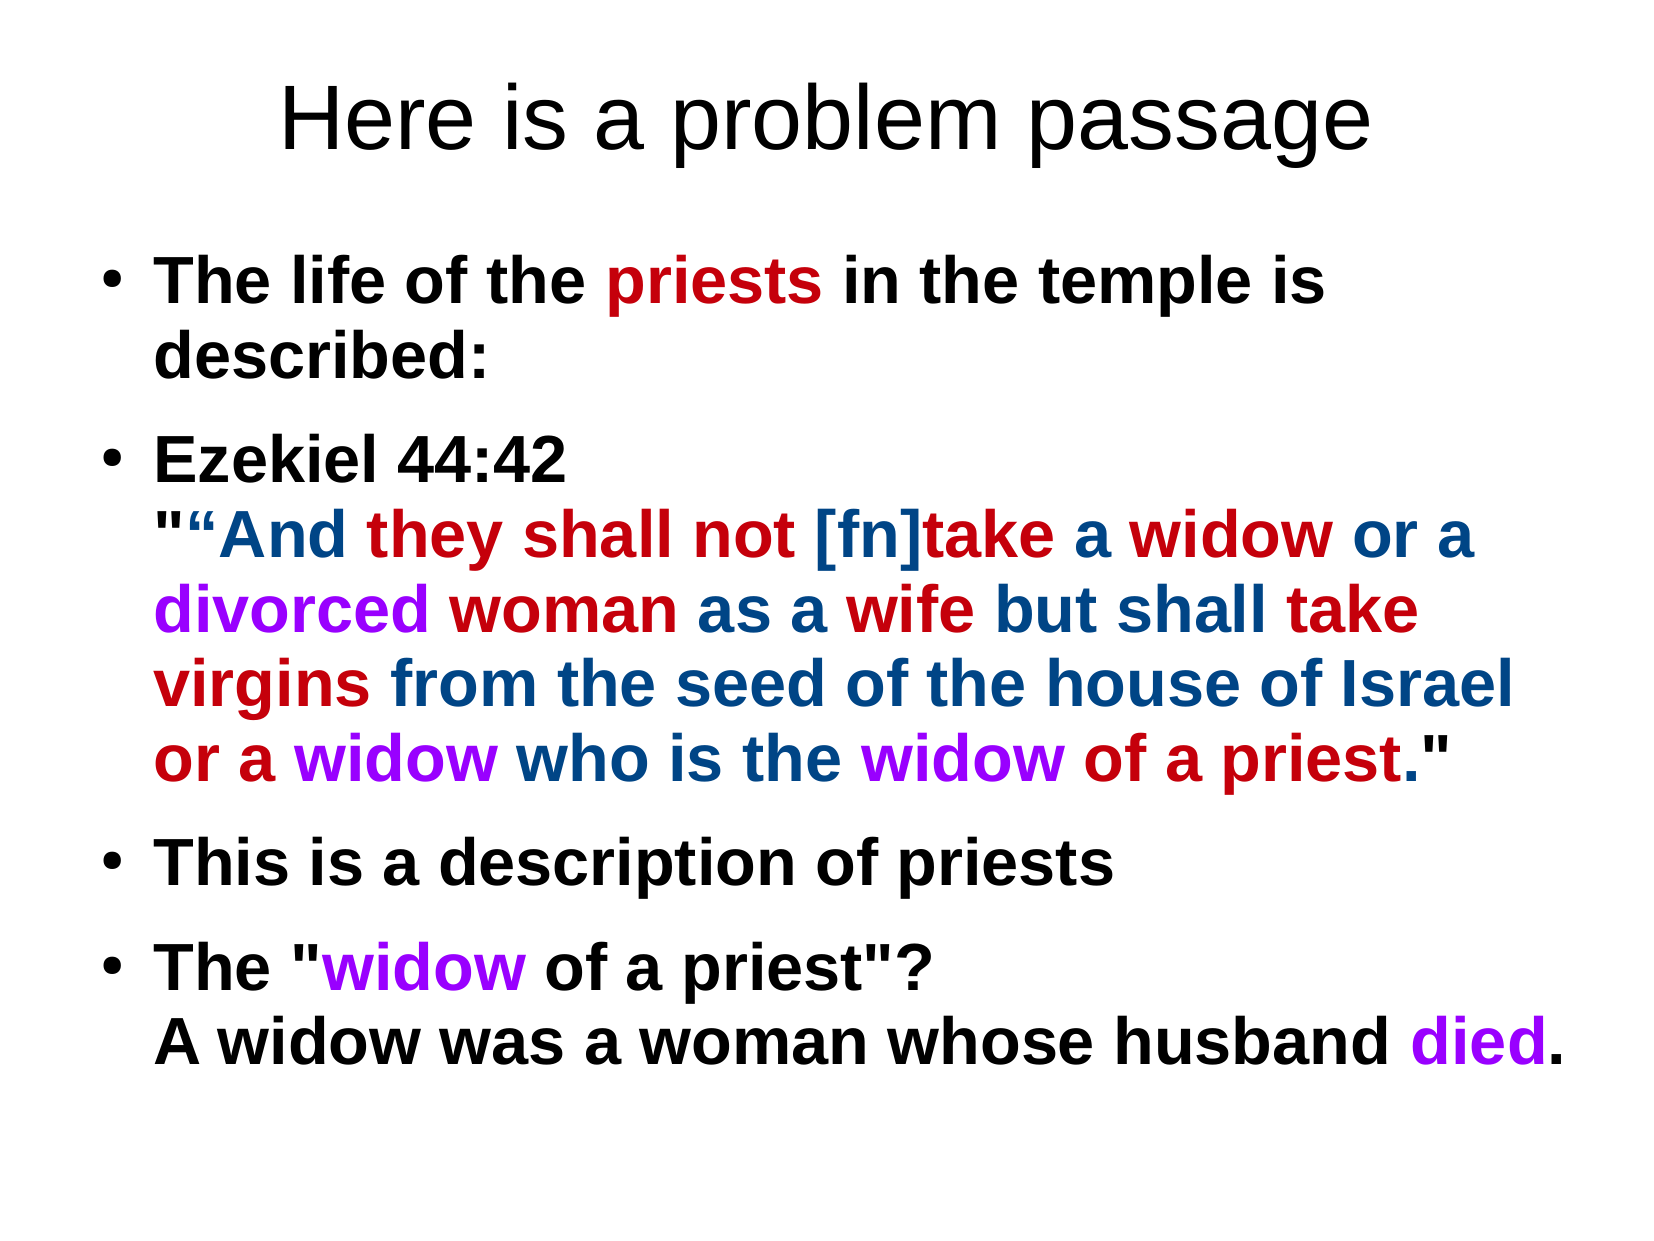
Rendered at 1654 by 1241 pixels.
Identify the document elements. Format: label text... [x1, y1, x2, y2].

list The life of the priests in the temple is described: Ezekiel 44:42 "“And they shall not [fn]take a widow or a divorced woman as a wife but shall take virgins from the seed of the house of Israel or a widow who is the widow of a priest." This is a description of priests The "widow of a priest"? A widow was a woman whose husband died. [82, 242, 1571, 1080]
title Here is a problem passage [82, 13, 1571, 222]
